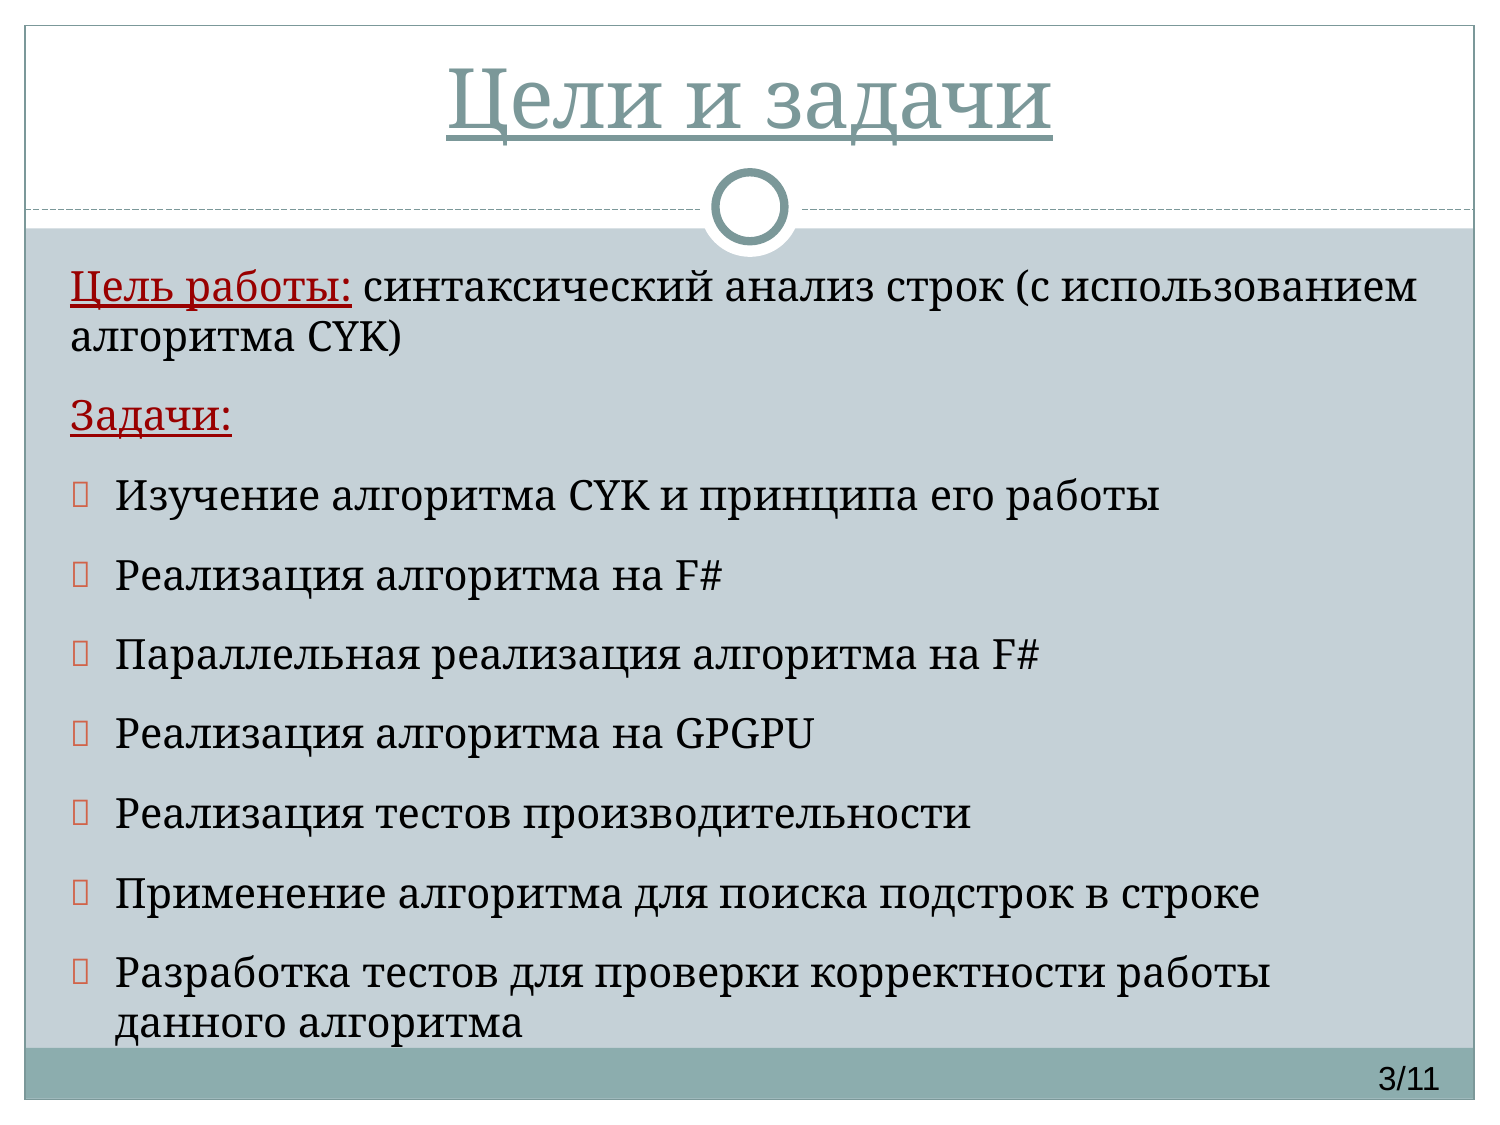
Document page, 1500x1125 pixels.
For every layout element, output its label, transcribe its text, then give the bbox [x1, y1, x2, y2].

text_box <номер>/11 [1370, 1053, 1500, 1125]
title Цели и задачи [49, 37, 1450, 162]
list Цель работы: синтаксический анализ строк (с использованием алгоритма CYK) Задачи: Изучение алгоритма CYK и принципа его работы Реализация алгоритма на F# Параллельная реализация алгоритма на F# Реализация алгоритма на GPGPU Реализация тестов производительности Применение алгоритма для поиска подстрок в строке Разработка тестов для проверки корректности работы данного алгоритма [55, 252, 1451, 1003]
